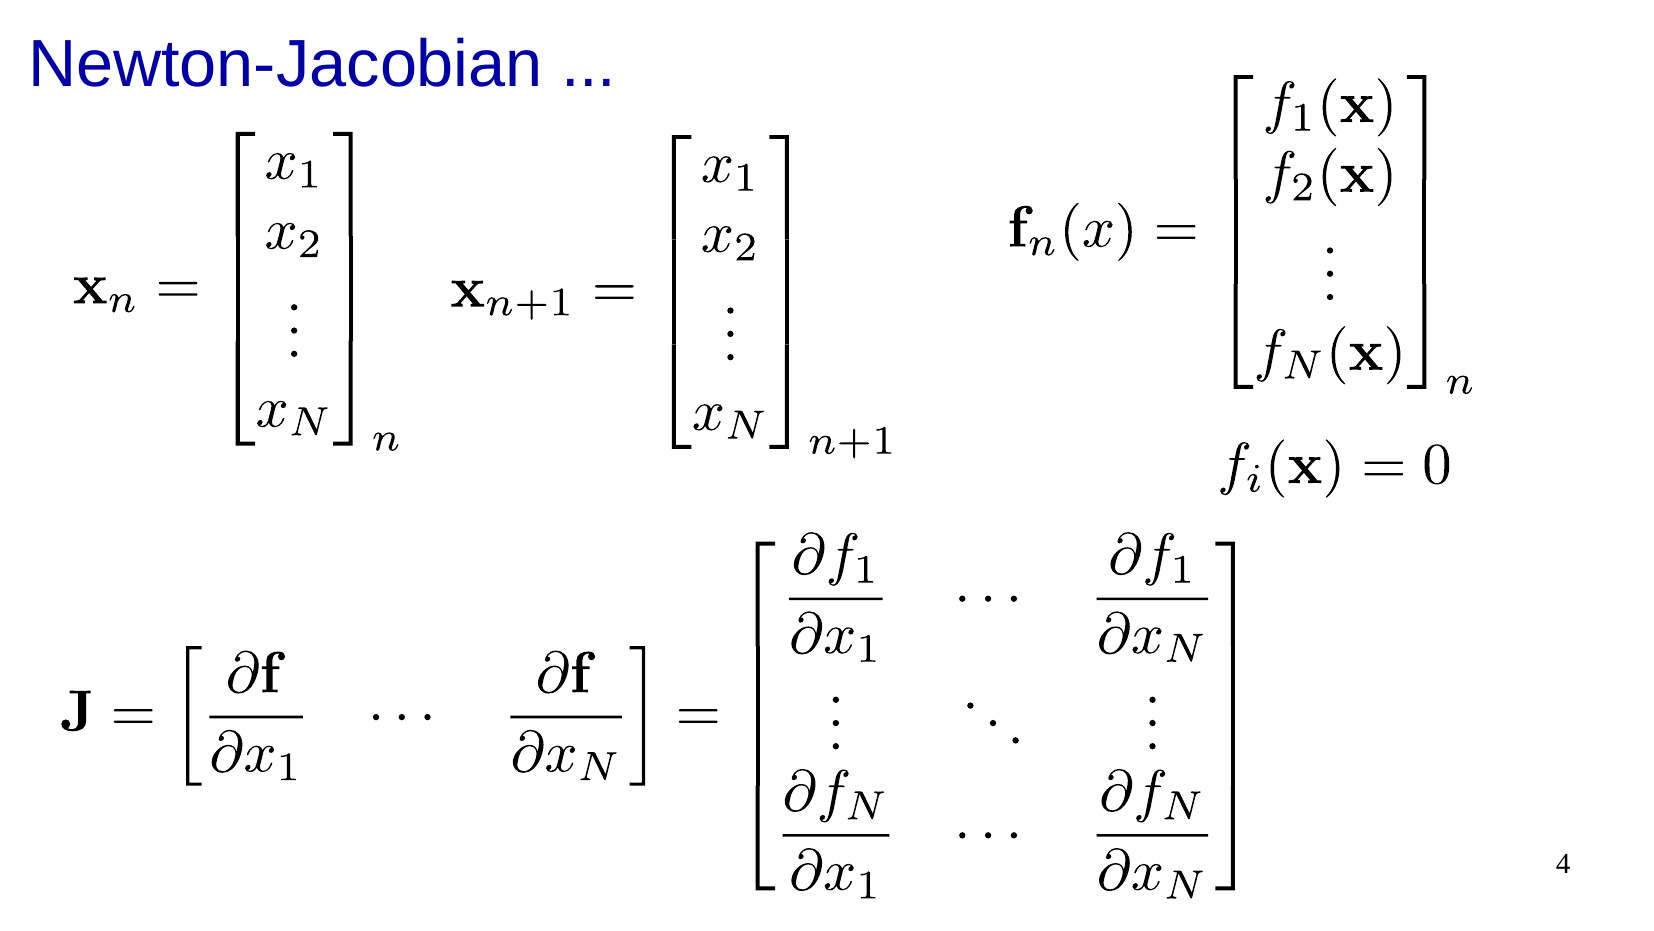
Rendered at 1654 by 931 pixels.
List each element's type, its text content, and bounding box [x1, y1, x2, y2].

text_box [72, 131, 401, 451]
text_box [1217, 439, 1452, 498]
text_box [60, 532, 1254, 899]
text_box [1007, 75, 1474, 395]
title Newton-Jacobian ... [28, 21, 1626, 106]
text_box [450, 135, 896, 459]
